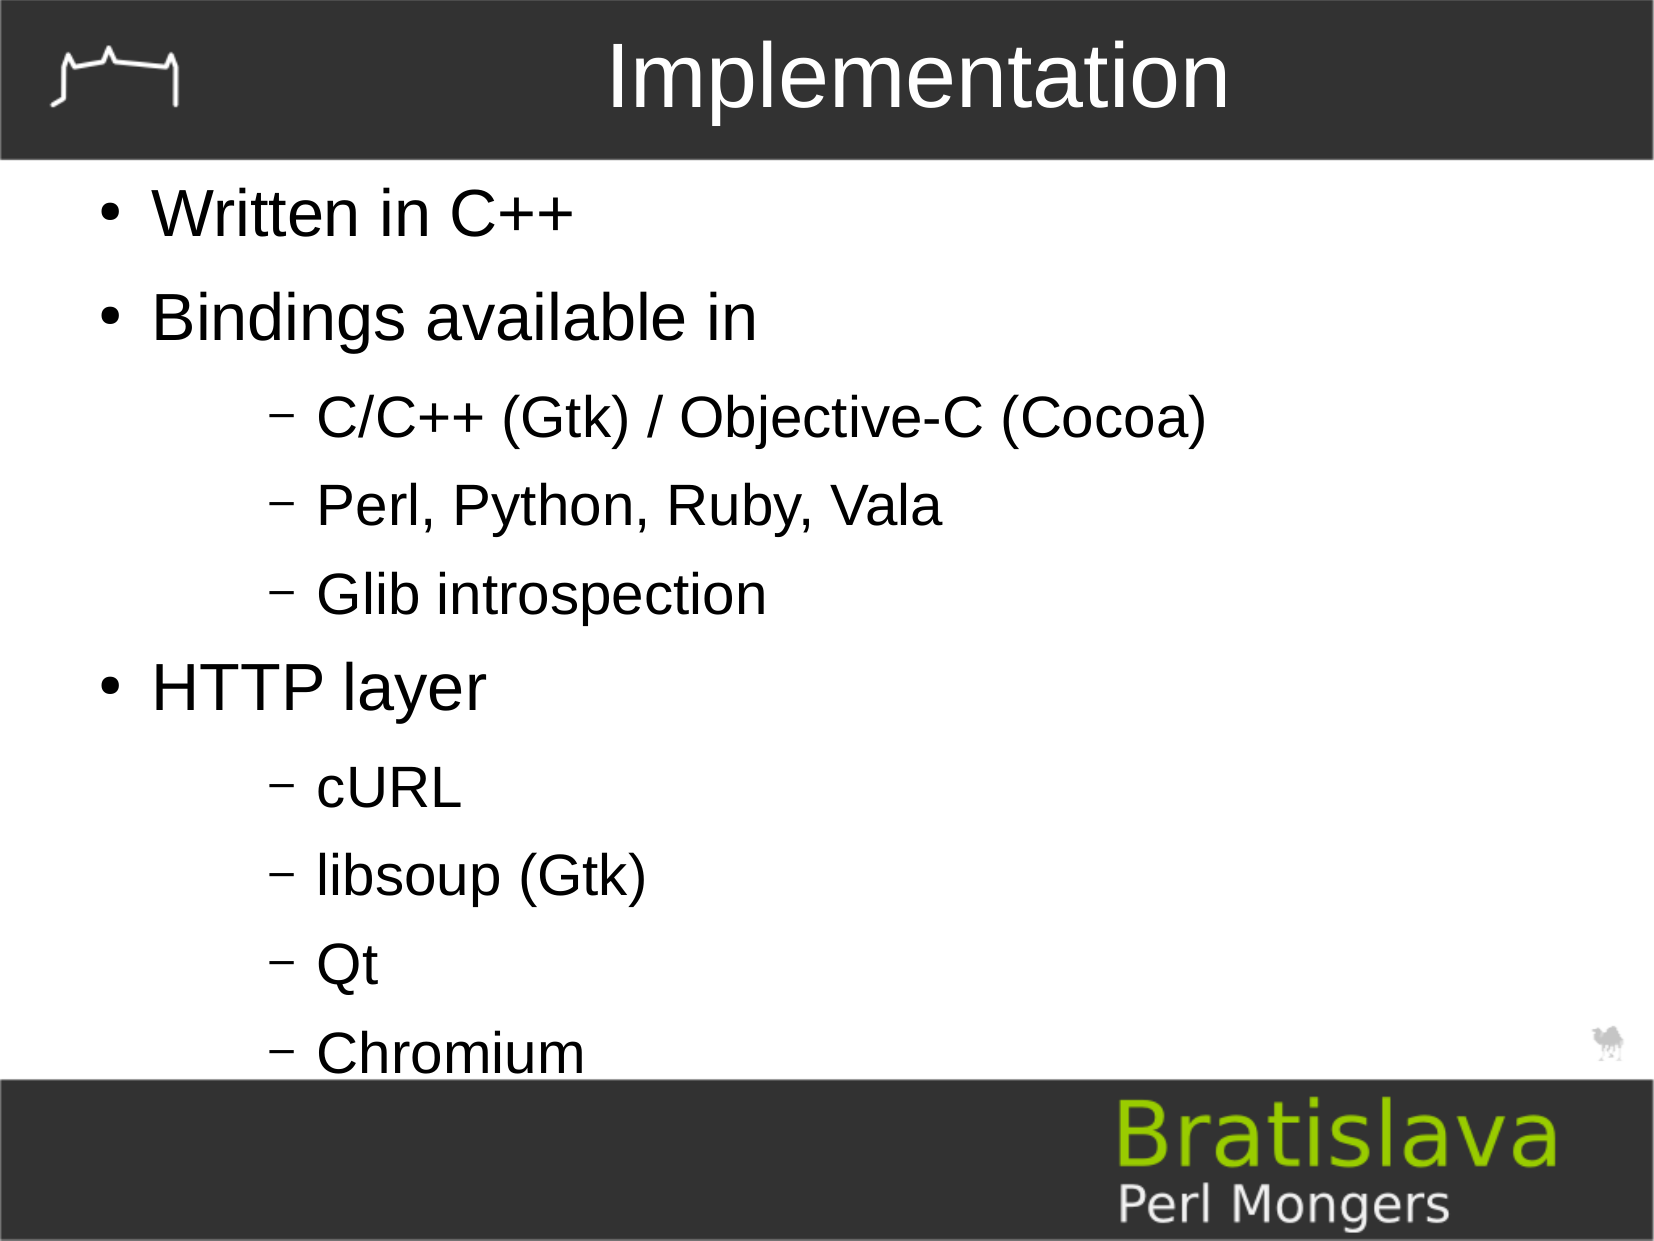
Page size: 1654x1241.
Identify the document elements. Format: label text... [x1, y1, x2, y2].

picture [0, 0, 1654, 1241]
title Implementation [193, 24, 1645, 128]
list Written in C++ Bindings available in C/C++ (Gtk) / Objective-C (Cocoa) Perl, Python, Ruby, Vala Glib introspection HTTP layer cURL libsoup (Gtk) Qt Chromium [80, 175, 1573, 1086]
